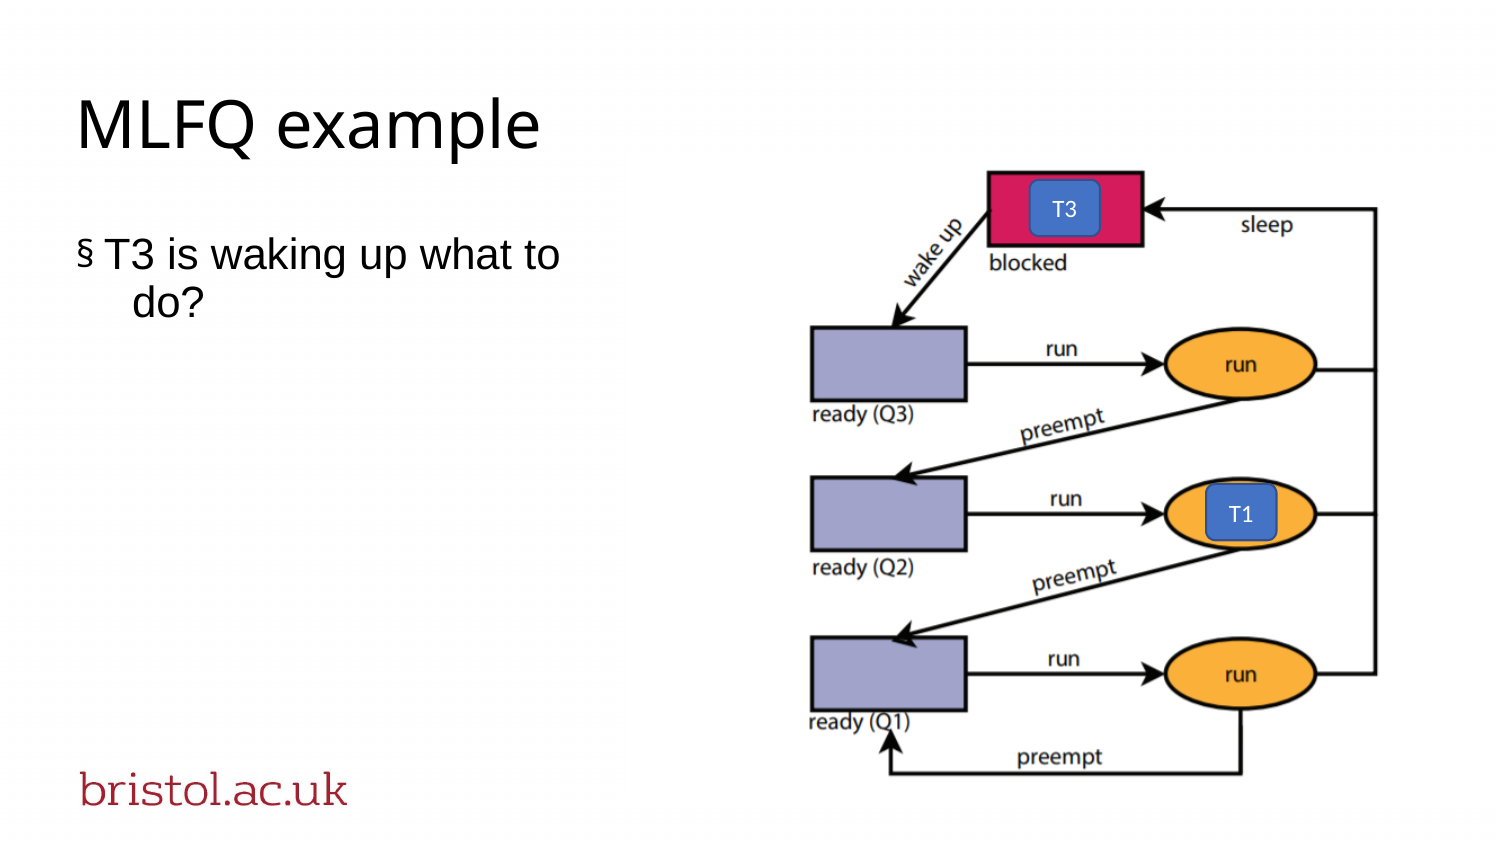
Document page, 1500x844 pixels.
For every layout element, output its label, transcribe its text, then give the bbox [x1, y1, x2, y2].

title MLFQ example [60, 44, 1440, 209]
text_box T1 [1206, 483, 1277, 541]
text_box T3 [1029, 179, 1101, 237]
picture [629, 152, 1500, 793]
list T3 is waking up what to do? [60, 224, 629, 699]
